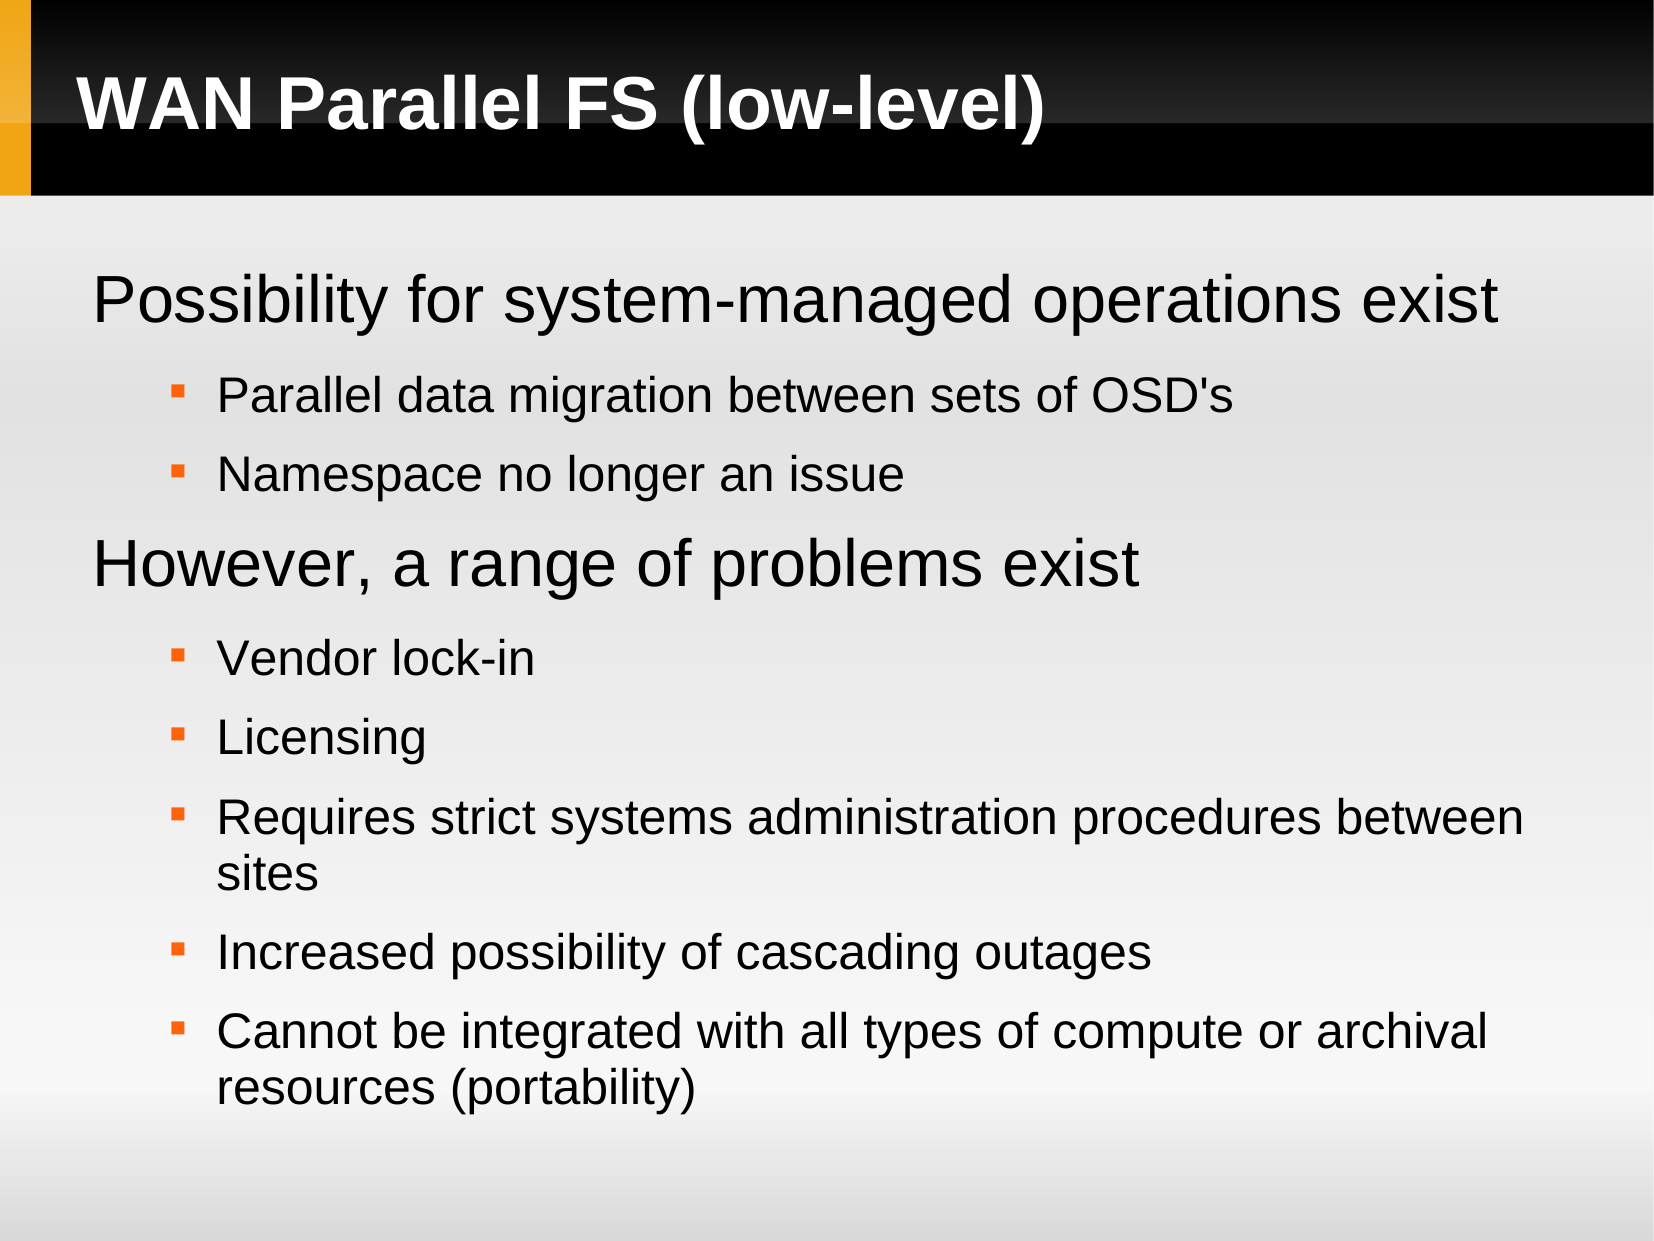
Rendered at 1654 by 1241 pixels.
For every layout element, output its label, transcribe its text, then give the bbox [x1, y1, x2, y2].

title WAN Parallel FS (low-level) [76, 7, 1565, 200]
list Possibility for system-managed operations exist Parallel data migration between sets of OSD's Namespace no longer an issue However, a range of problems exist Vendor lock-in Licensing Requires strict systems administration procedures between sites Increased possibility of cascading outages Cannot be integrated with all types of compute or archival resources (portability) [75, 262, 1568, 1241]
picture [0, 0, 1654, 1241]
